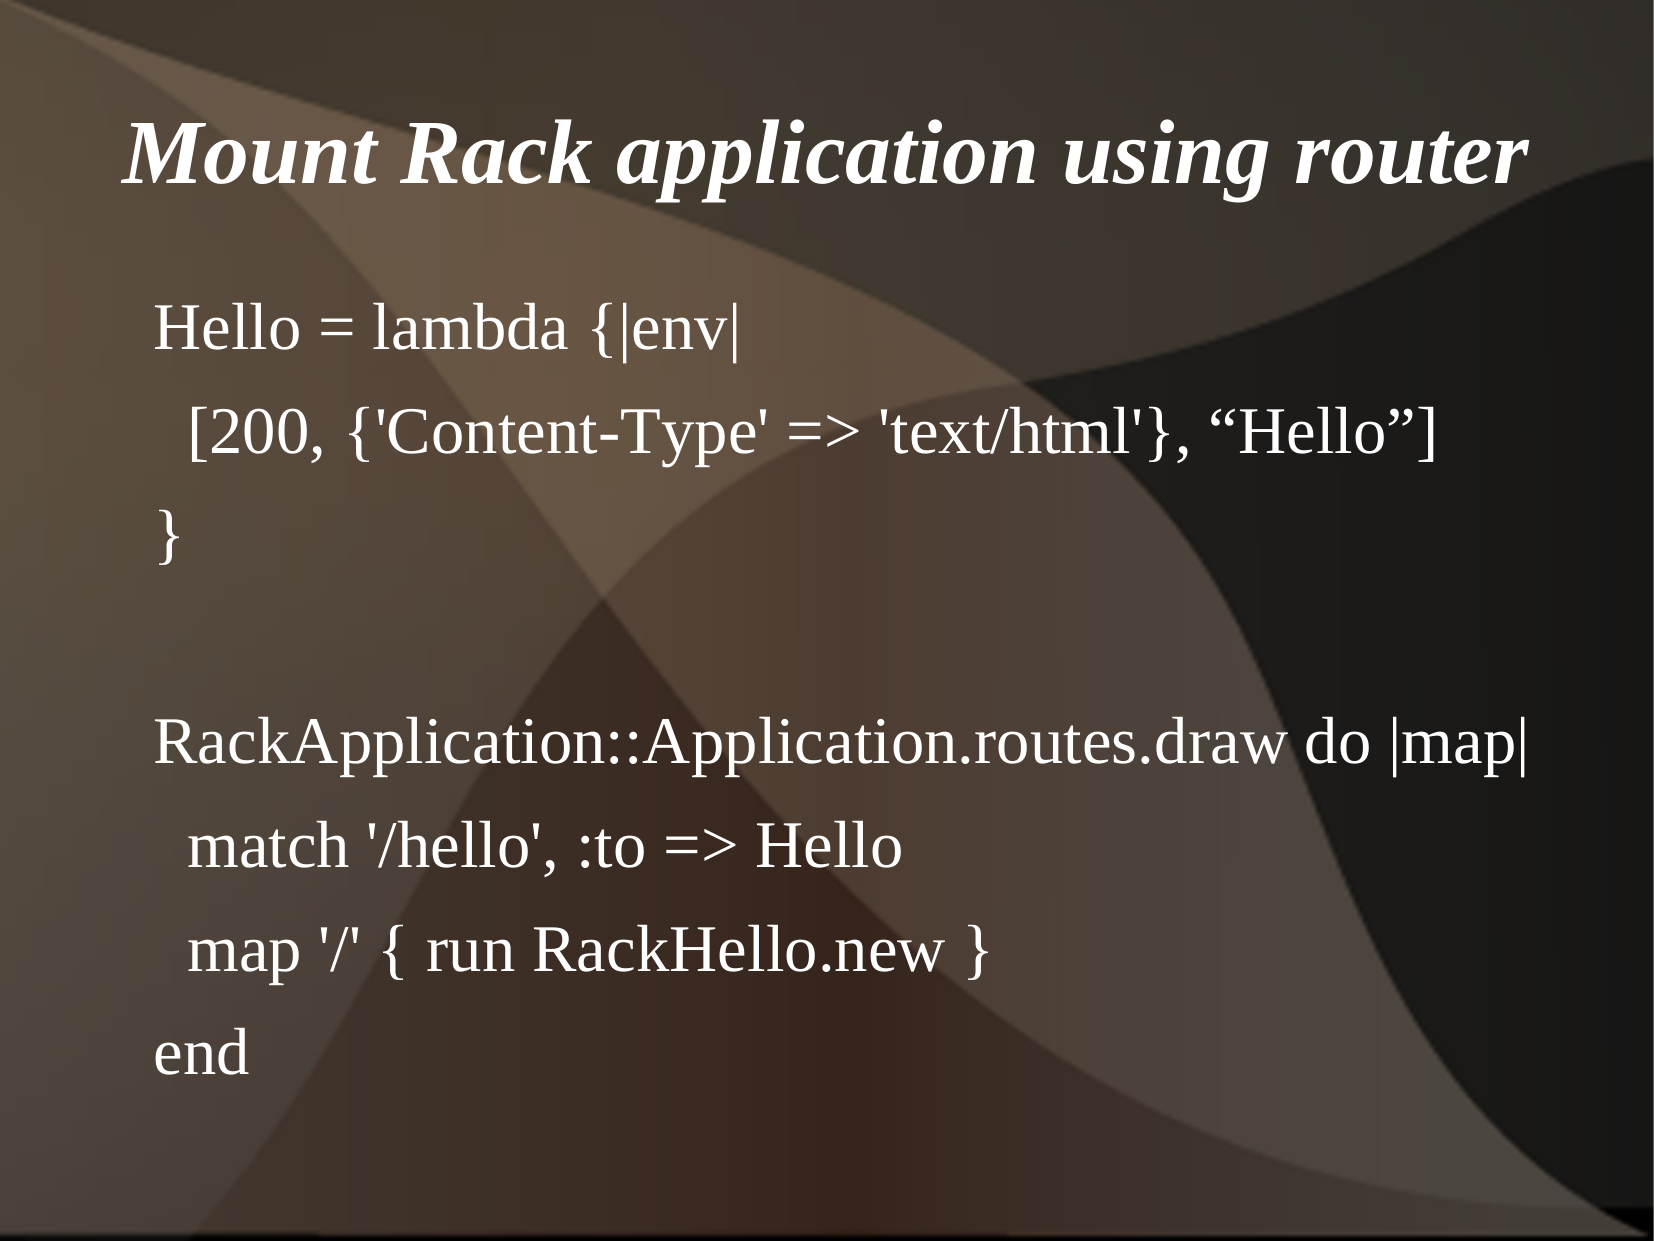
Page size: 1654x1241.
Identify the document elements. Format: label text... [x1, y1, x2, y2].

list Hello = lambda {|env| [200, {'Content-Type' => 'text/html'}, “Hello”] } RackApplication::Application.routes.draw do |map| match '/hello', :to => Hello map '/' { run RackHello.new } end [82, 290, 1571, 1094]
title Mount Rack application using router [82, 56, 1571, 250]
picture [0, 0, 1654, 1241]
